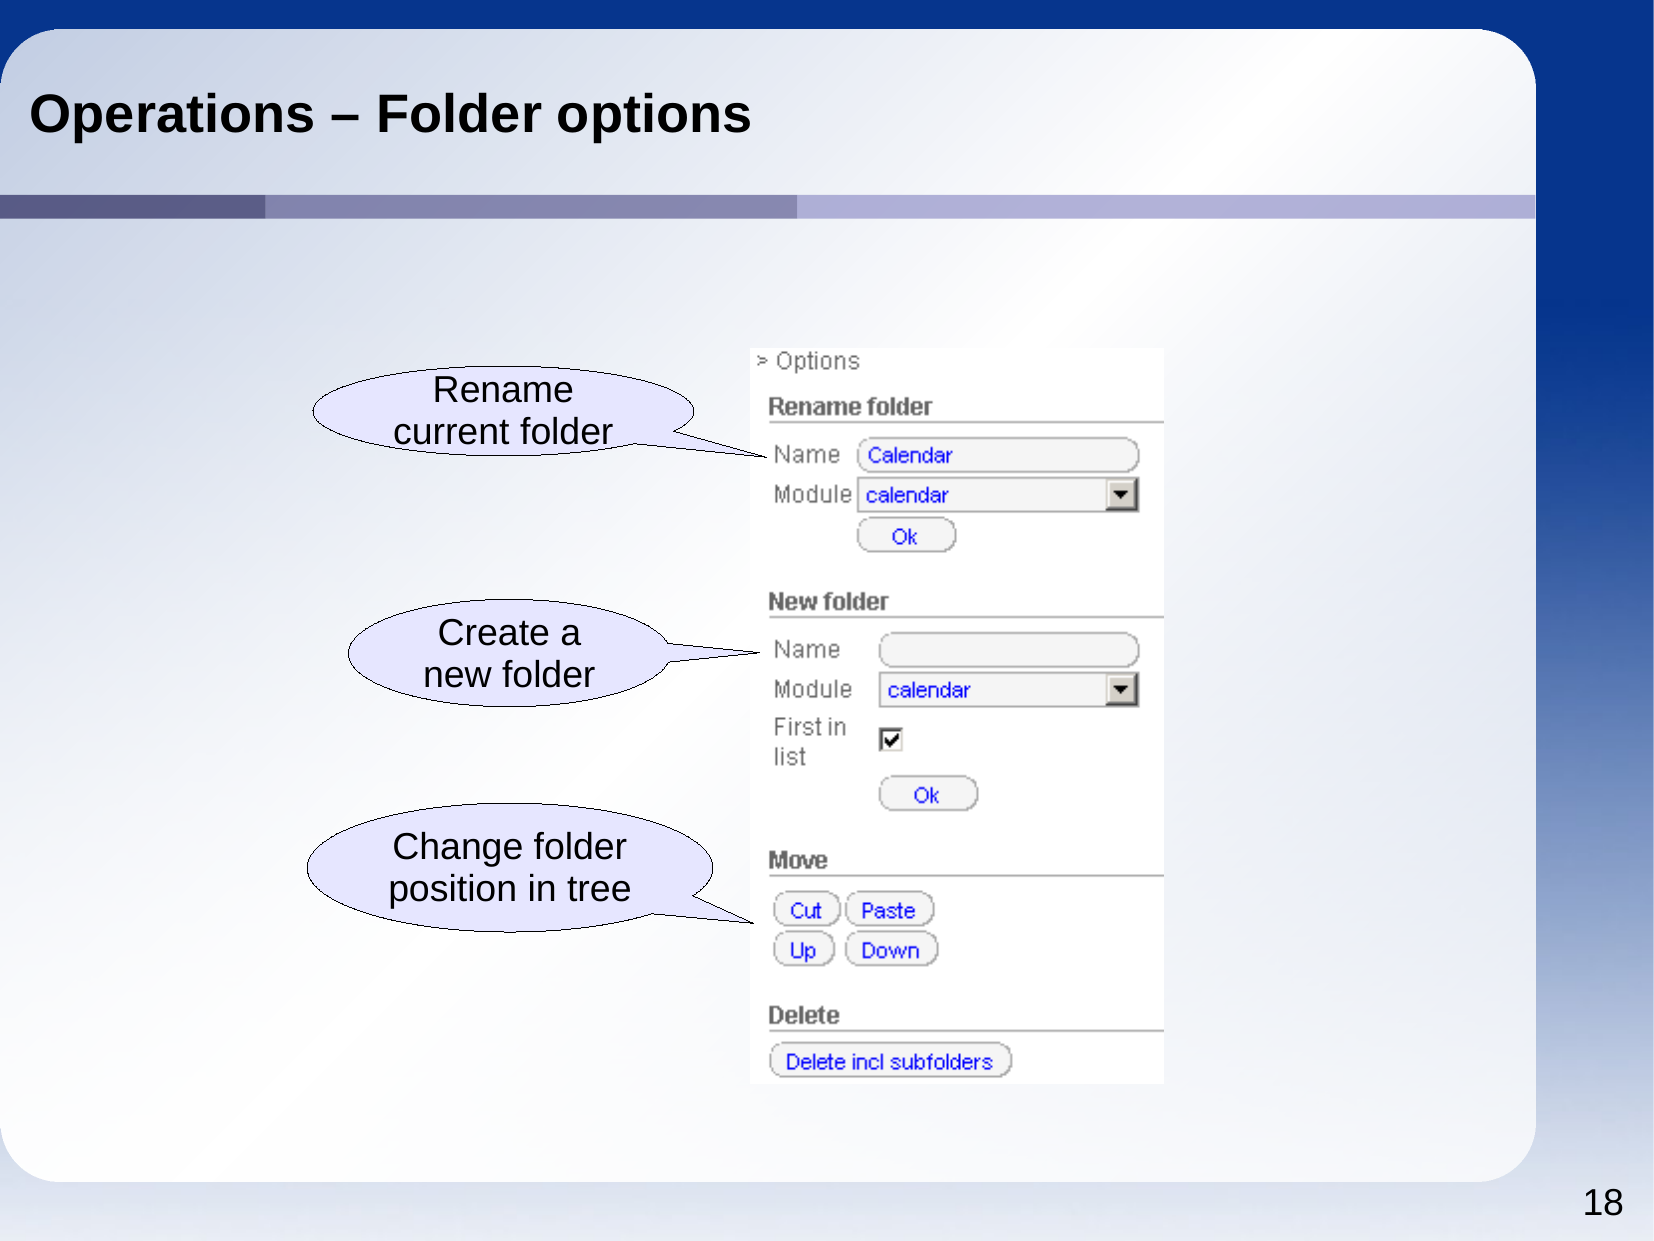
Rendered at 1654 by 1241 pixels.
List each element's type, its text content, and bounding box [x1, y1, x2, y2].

title Operations – Folder options [29, 49, 1506, 178]
text_box Change folder position in tree [307, 803, 754, 933]
picture [0, 0, 1654, 1241]
picture [750, 348, 1164, 1084]
text_box Create a new folder [348, 599, 760, 707]
text_box Rename current folder [312, 366, 767, 458]
